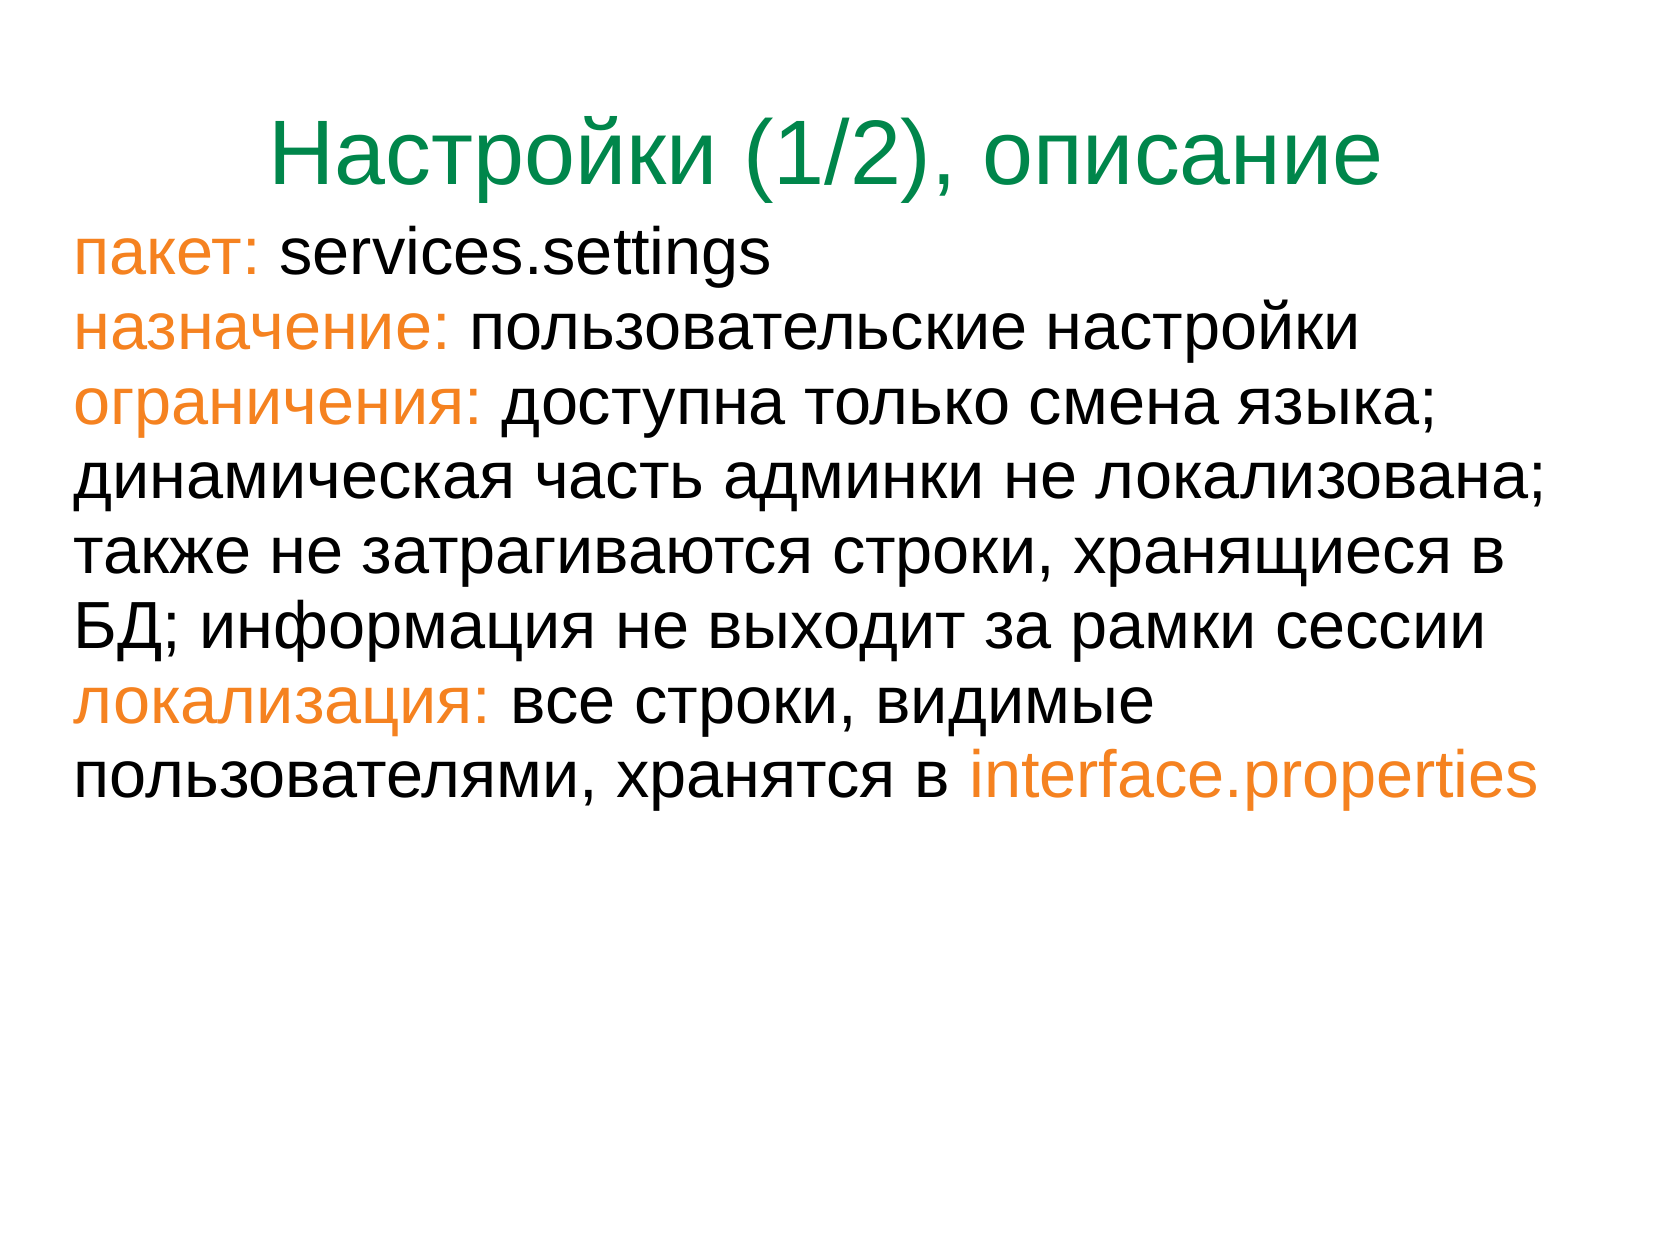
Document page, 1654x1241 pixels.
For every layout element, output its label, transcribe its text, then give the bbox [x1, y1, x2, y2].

text_box пакет: services.settings назначение: пользовательские настройки ограничения: доступна только смена языка; динамическая часть админки не локализована; также не затрагиваются строки, хранящиеся в БД; информация не выходит за рамки сессии локализация: все строки, видимые пользователями, хранятся в interface.properties [59, 206, 1595, 890]
title Настройки (1/2), описание [0, 49, 1654, 257]
